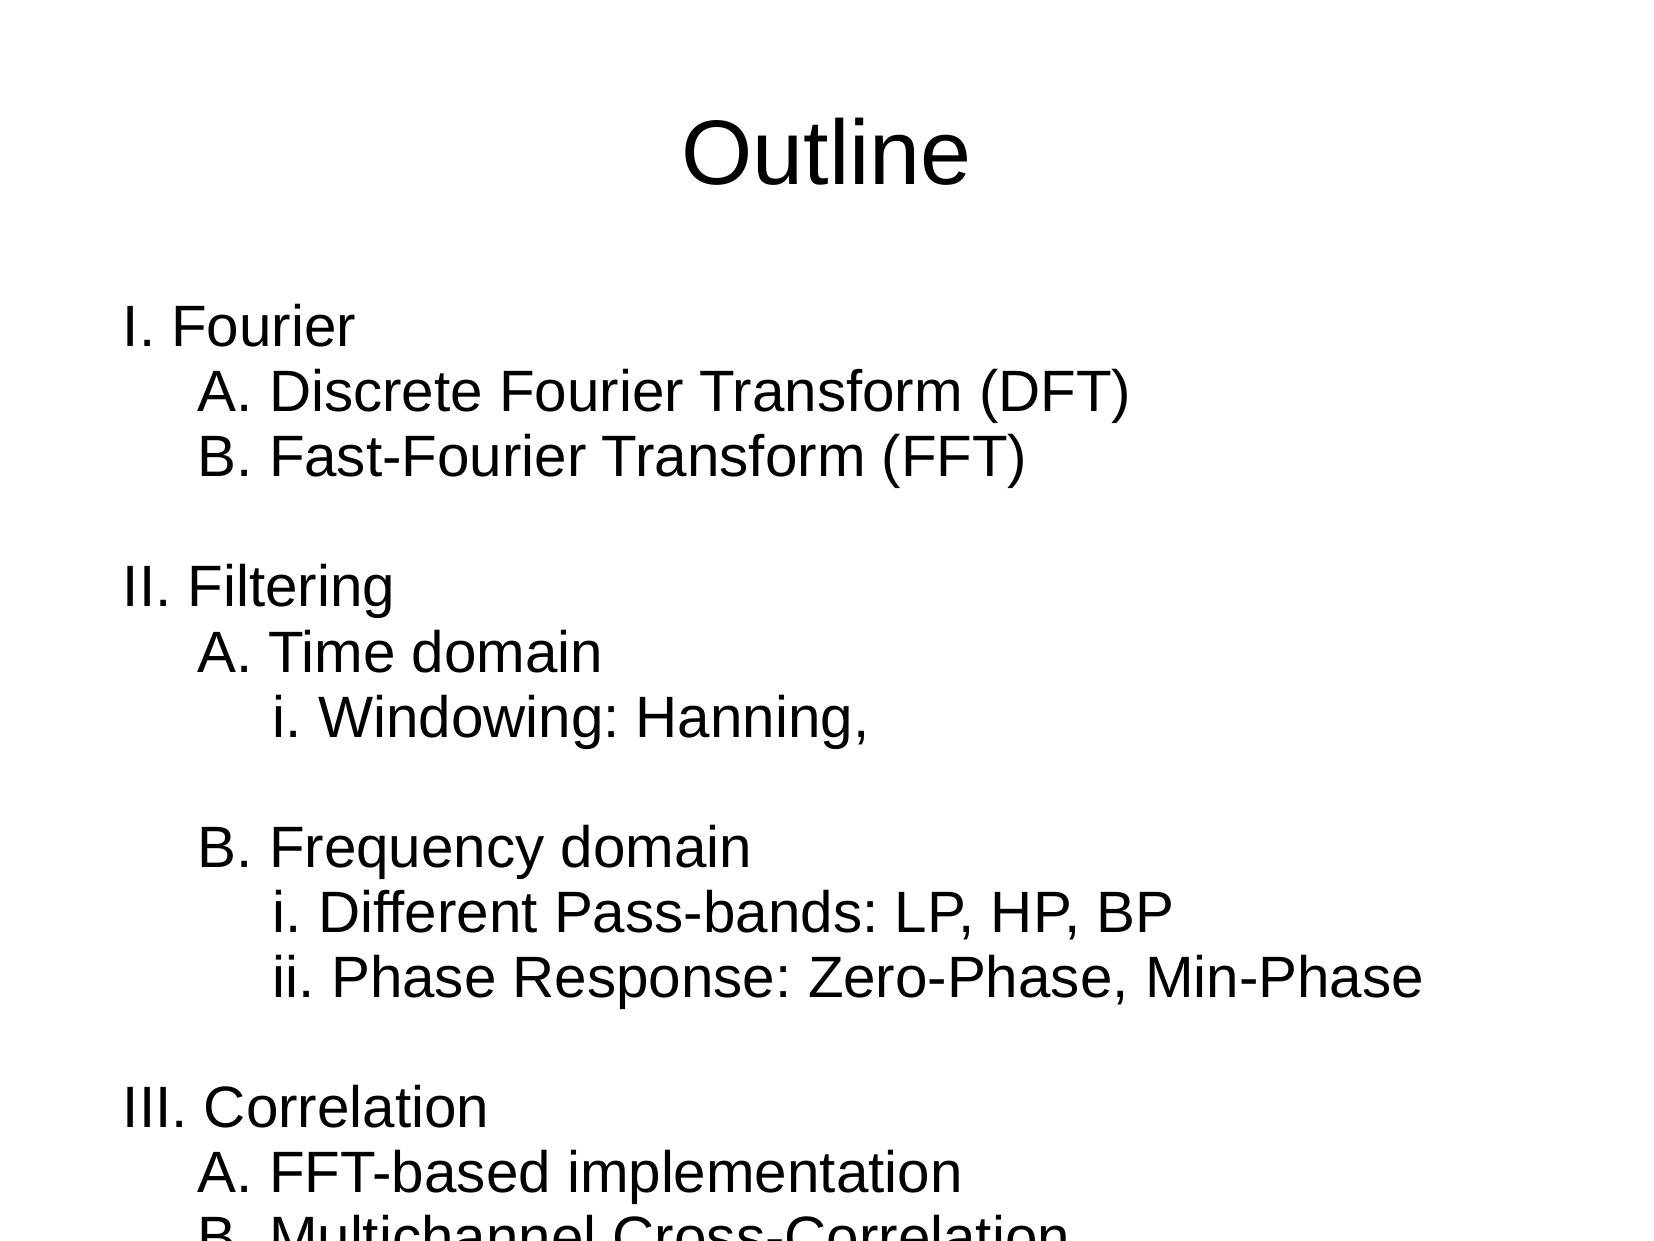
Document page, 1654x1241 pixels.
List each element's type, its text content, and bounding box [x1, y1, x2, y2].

title Outline [82, 49, 1571, 257]
text_box I. Fourier A. Discrete Fourier Transform (DFT) B. Fast-Fourier Transform (FFT) II. Filtering A. Time domain i. Windowing: Hanning, B. Frequency domain i. Different Pass-bands: LP, HP, BP ii. Phase Response: Zero-Phase, Min-Phase III. Correlation A. FFT-based implementation B. Multichannel Cross-Correlation [108, 286, 1549, 1241]
